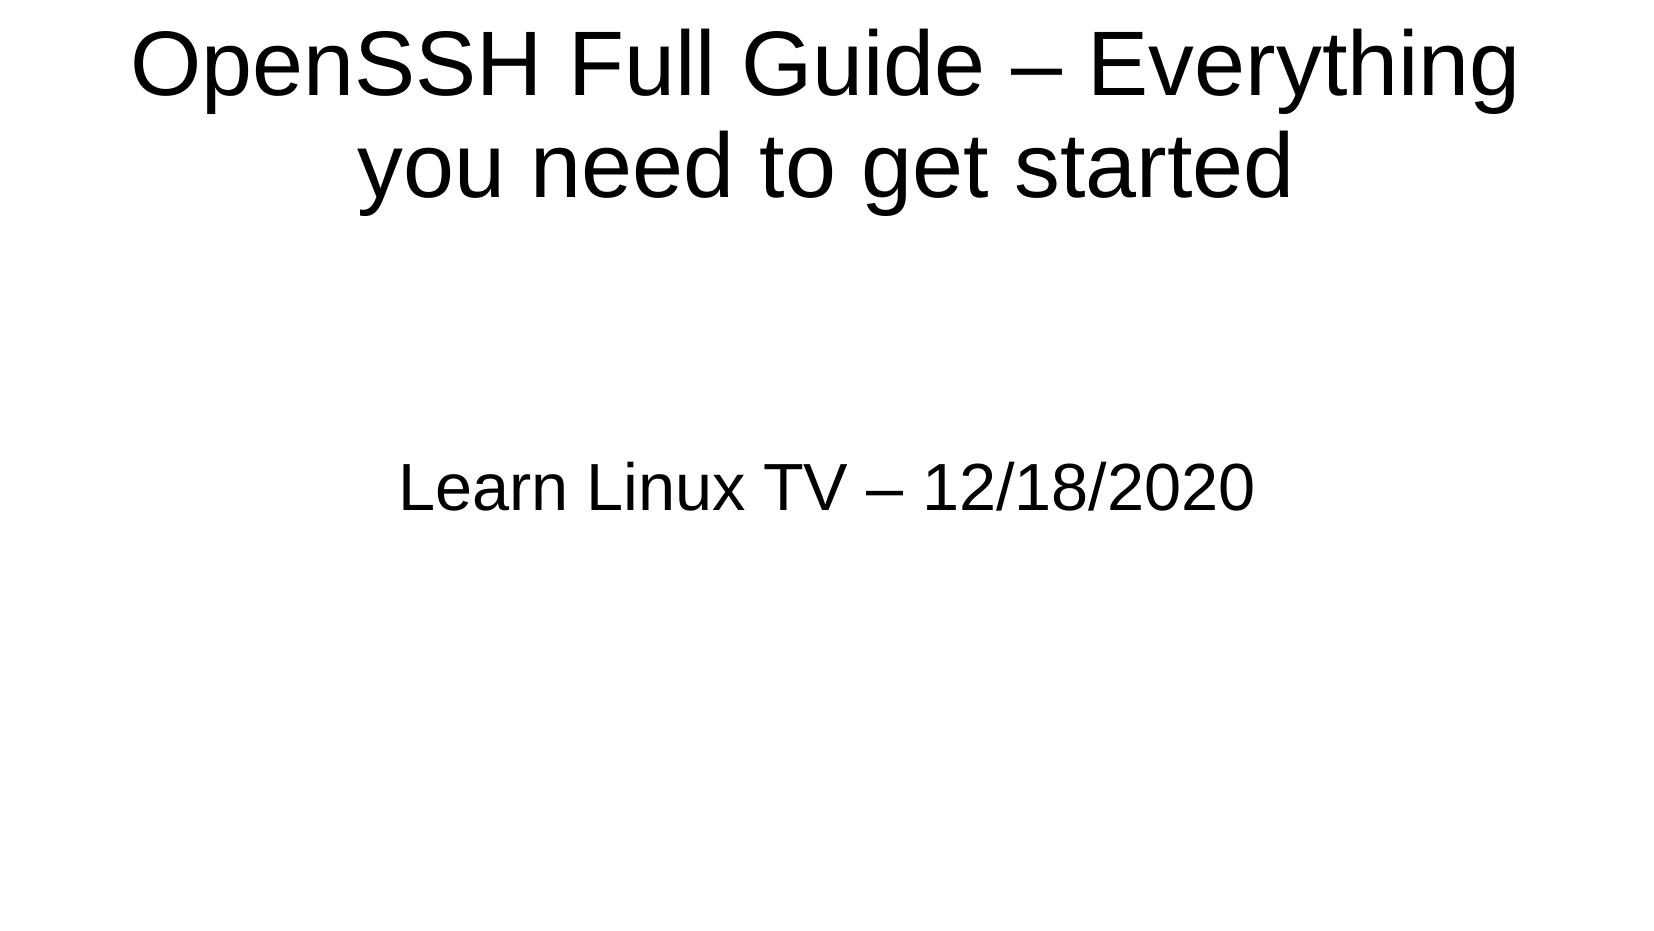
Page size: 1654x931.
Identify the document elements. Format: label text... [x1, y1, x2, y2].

subtitle Learn Linux TV – 12/18/2020 [82, 217, 1571, 758]
title OpenSSH Full Guide – Everything you need to get started [82, 12, 1571, 217]
